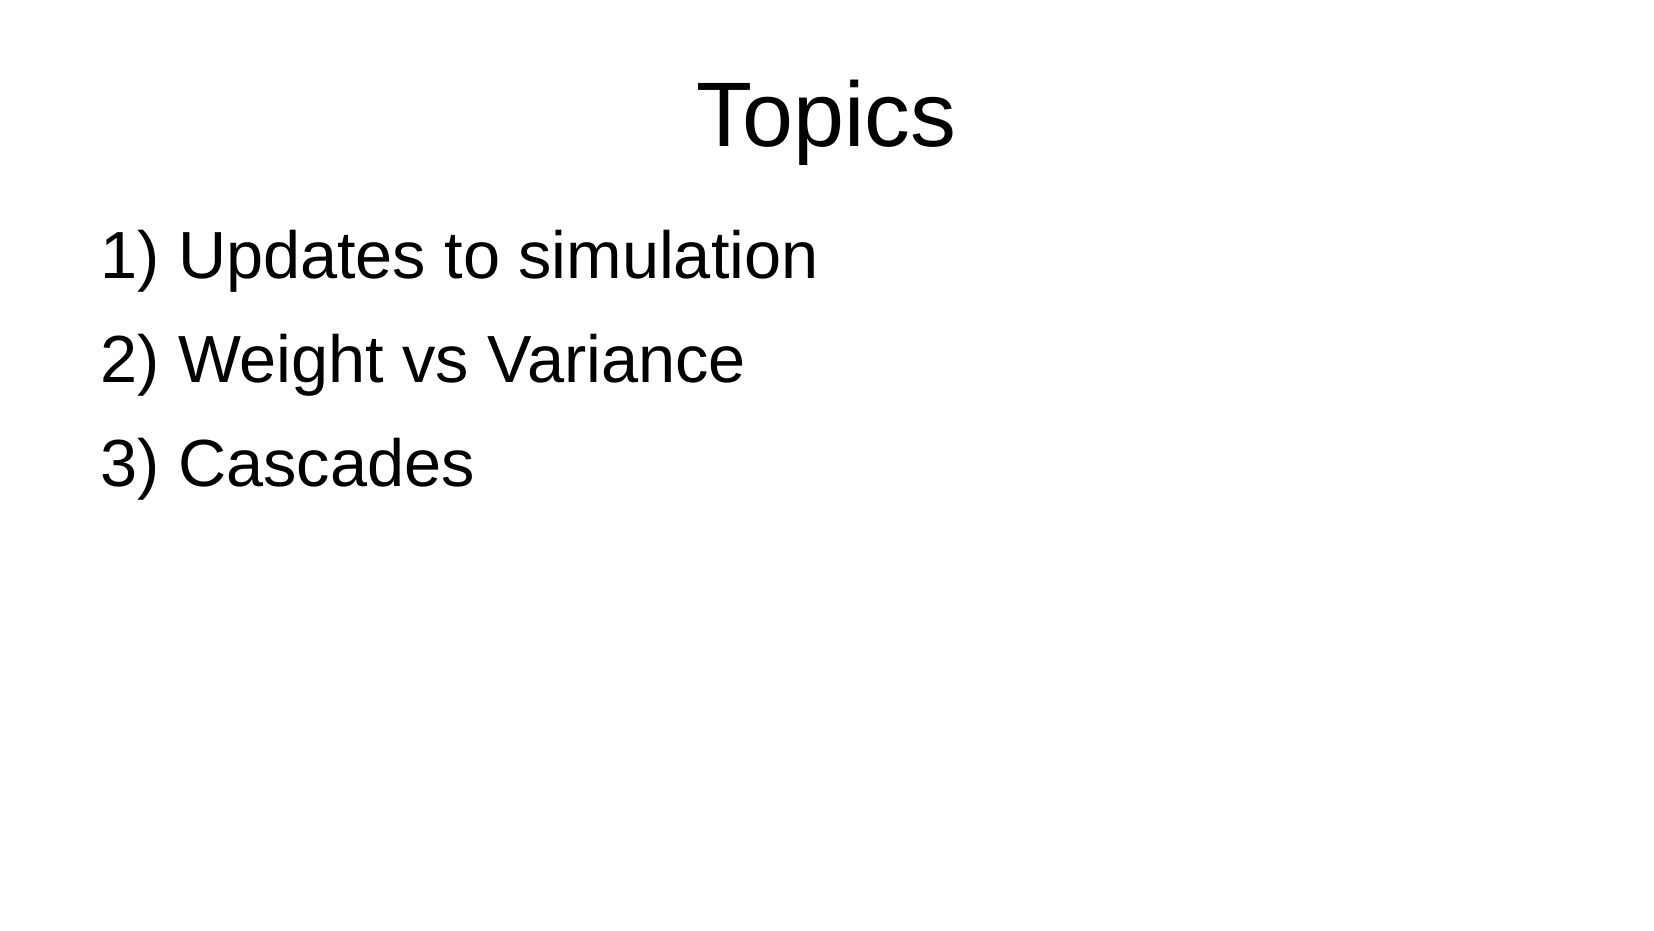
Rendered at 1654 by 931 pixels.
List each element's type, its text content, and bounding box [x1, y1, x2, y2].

title Topics [82, 37, 1571, 193]
list Updates to simulation Weight vs Variance Cascades [82, 217, 1571, 758]
